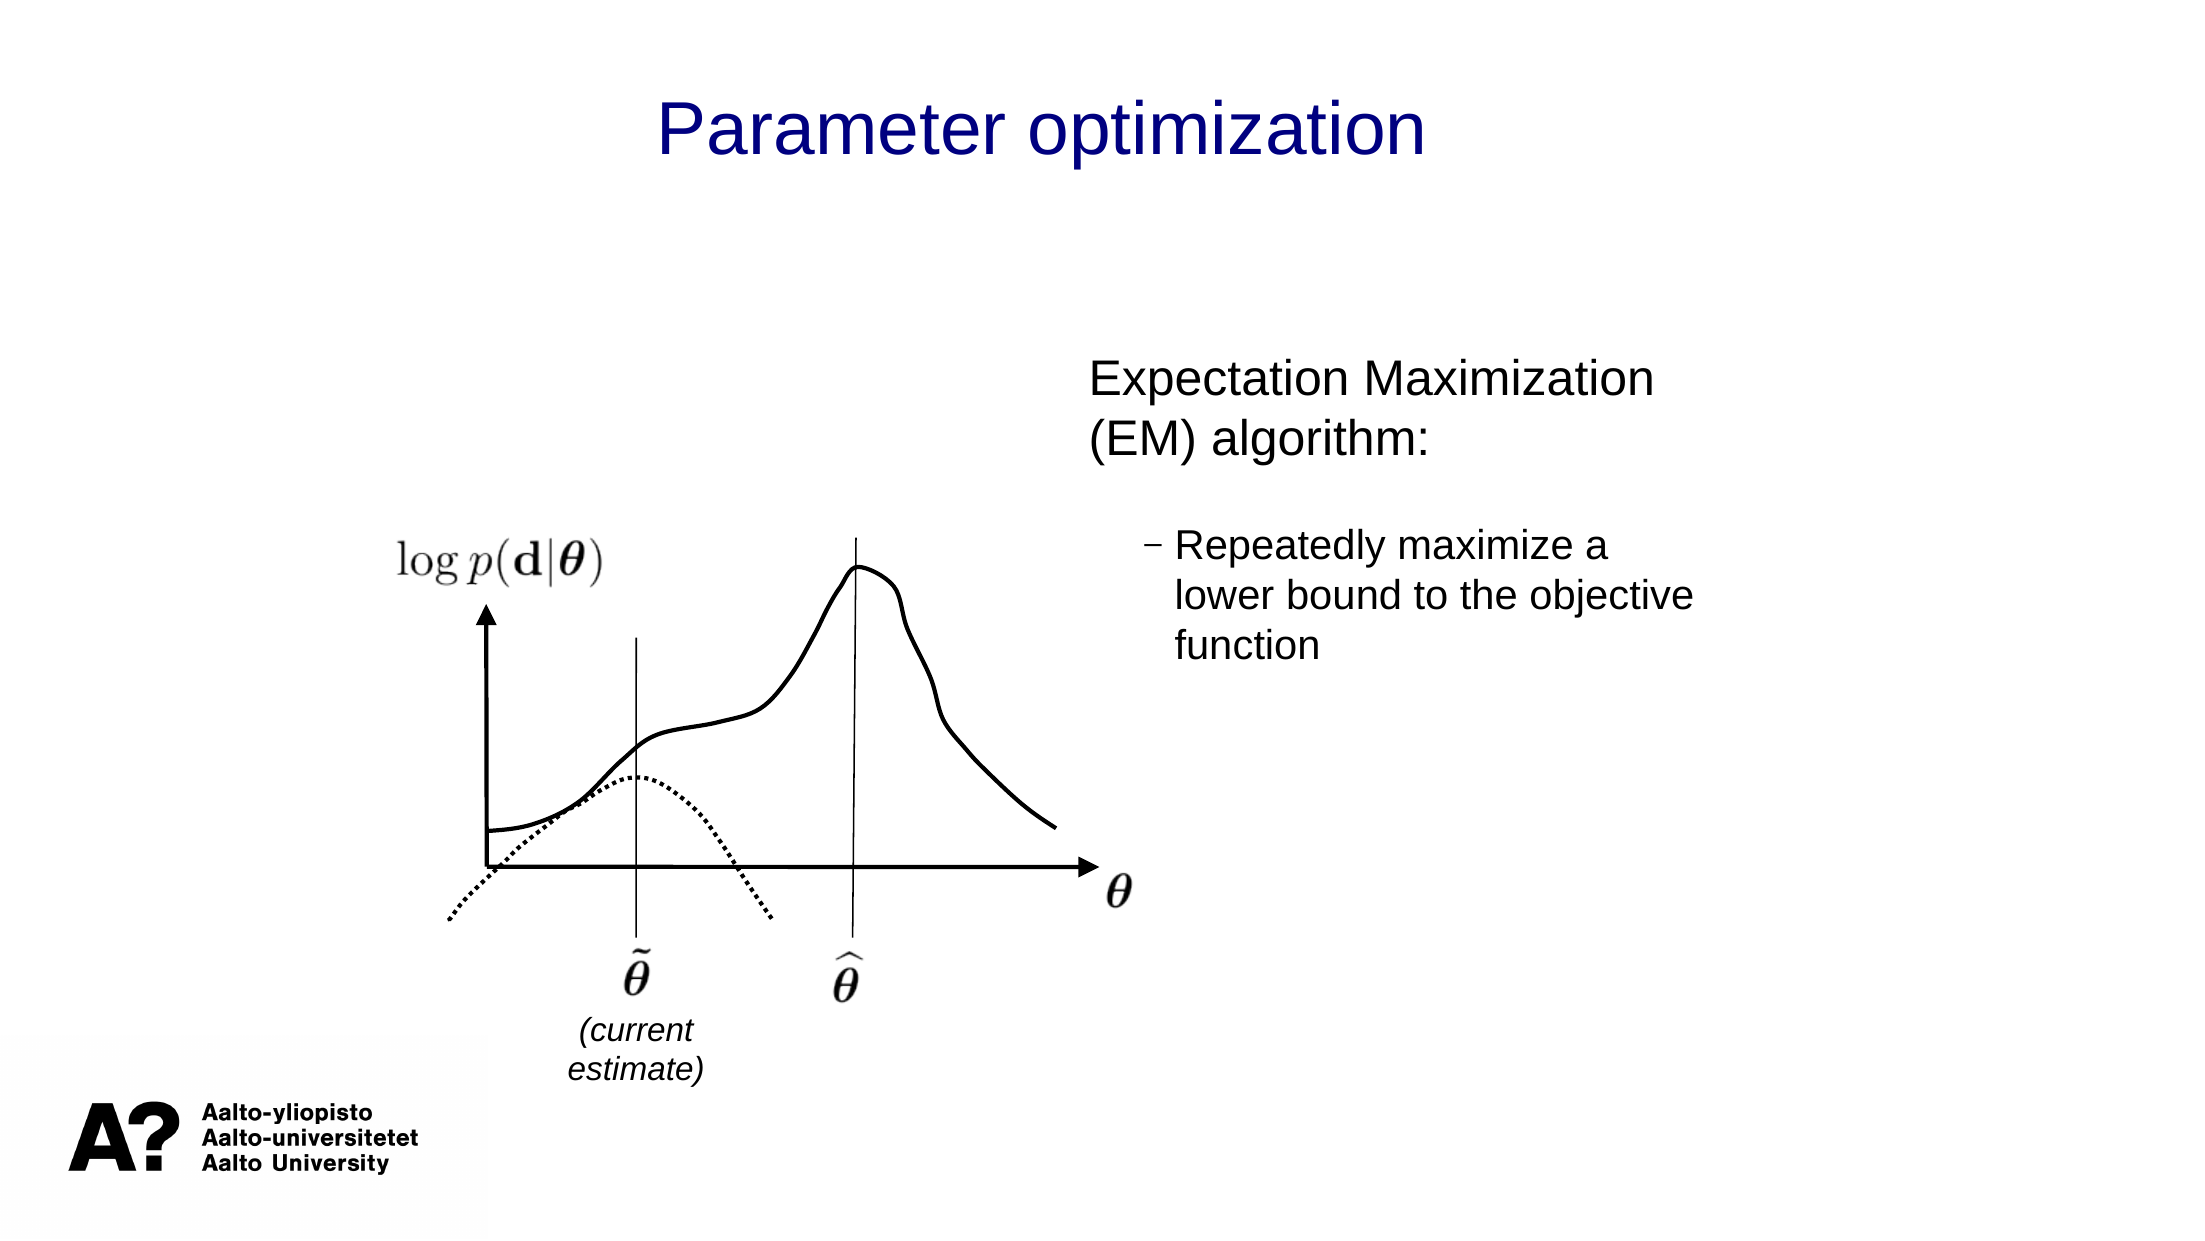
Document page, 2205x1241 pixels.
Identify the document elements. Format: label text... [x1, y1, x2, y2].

picture [373, 526, 615, 599]
list Expectation Maximization (EM) algorithm: [998, 337, 1699, 1026]
title Parameter optimization [386, 65, 1699, 179]
text_box (current estimate) [536, 999, 737, 1096]
picture [606, 937, 662, 1008]
picture [0, 1035, 488, 1239]
picture [773, 931, 874, 1026]
picture [1073, 851, 1146, 926]
text_box Repeatedly maximize a lower bound to the objective function [1086, 512, 1712, 838]
